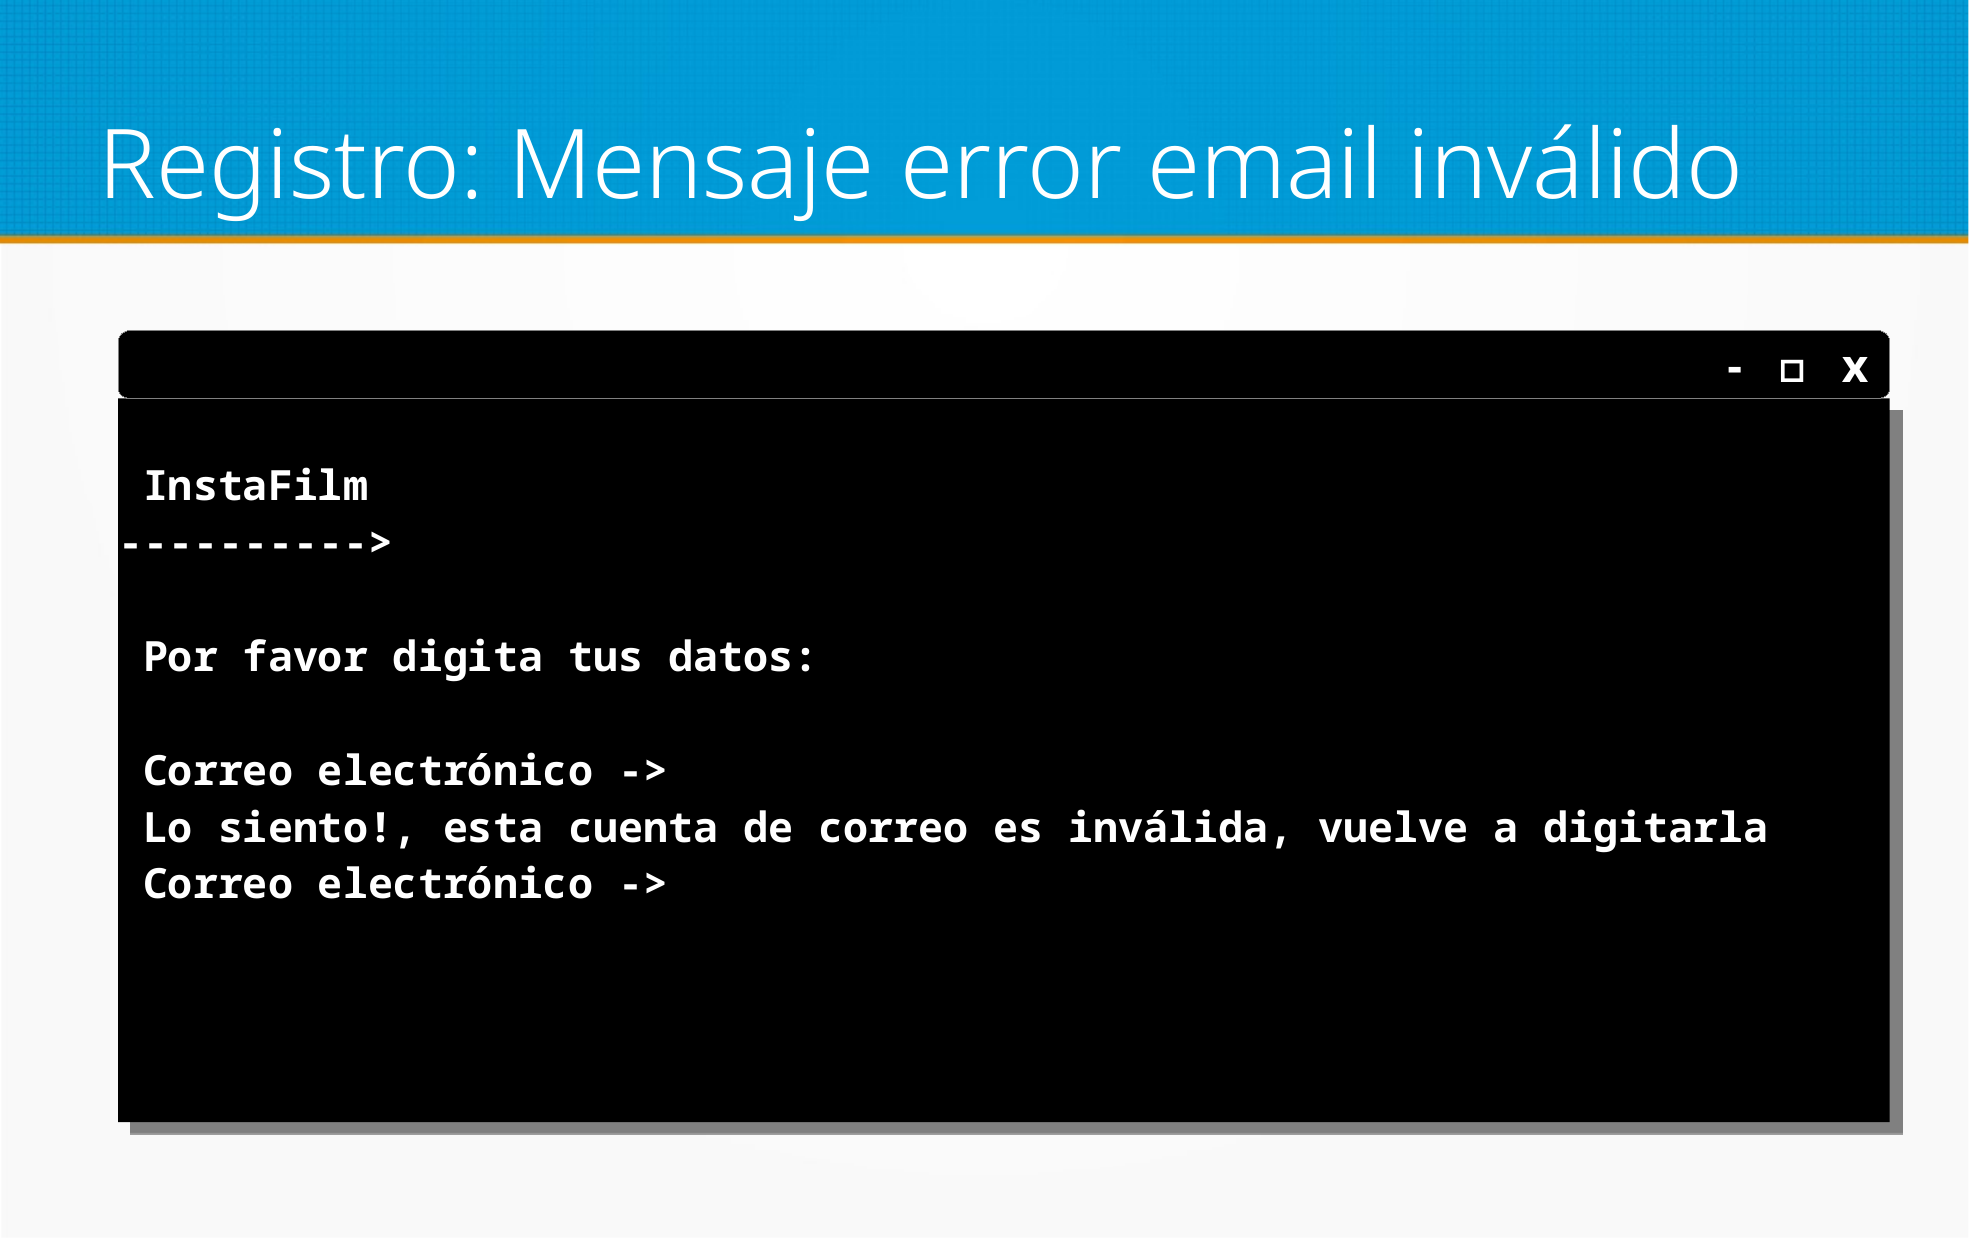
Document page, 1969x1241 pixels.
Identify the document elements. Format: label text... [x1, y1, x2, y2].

picture [0, 233, 1969, 1241]
text_box InstaFilm ----------> Por favor digita tus datos: Correo electrónico -> Lo siento!, esta cuenta de correo es inválida, vuelve a digitarla Correo electrónico -> [118, 398, 1890, 1123]
title Registro: Mensaje error email inválido [98, 19, 1870, 227]
text_box - □ x [118, 330, 1890, 399]
